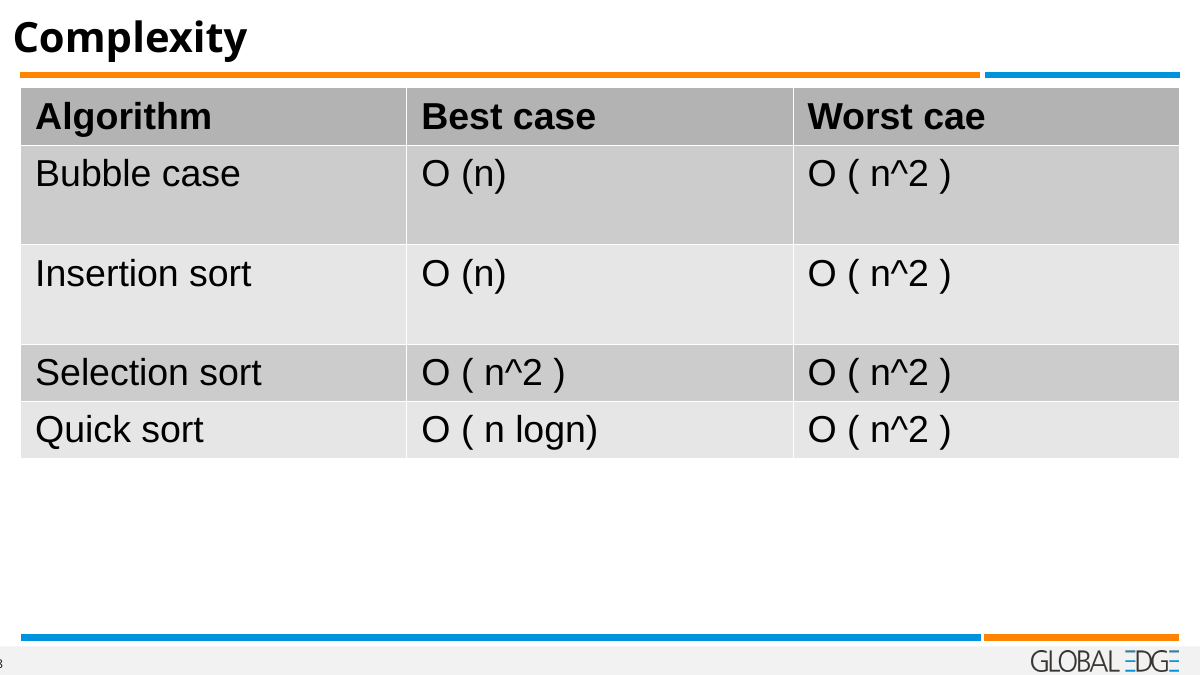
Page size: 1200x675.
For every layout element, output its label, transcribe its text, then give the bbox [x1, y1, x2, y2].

table_header Algorithm [21, 88, 406, 145]
table_cell Selection sort [21, 345, 406, 401]
table_cell O (n) [407, 245, 793, 344]
table_cell O ( n logn) [407, 402, 793, 458]
table_cell O ( n^2 ) [407, 345, 793, 401]
table_cell O (n) [407, 146, 793, 244]
table_cell O ( n^2 ) [794, 345, 1179, 401]
title Complexity [12, 4, 1088, 68]
table_header Best case [407, 88, 793, 145]
table_cell O ( n^2 ) [794, 146, 1179, 244]
table_cell Bubble case [21, 146, 406, 244]
table_cell O ( n^2 ) [794, 245, 1179, 344]
table_cell Quick sort [21, 402, 406, 458]
table_cell Insertion sort [21, 245, 406, 344]
picture [1031, 650, 1179, 672]
table_cell O ( n^2 ) [794, 402, 1179, 458]
table_header Worst cae [794, 88, 1179, 145]
